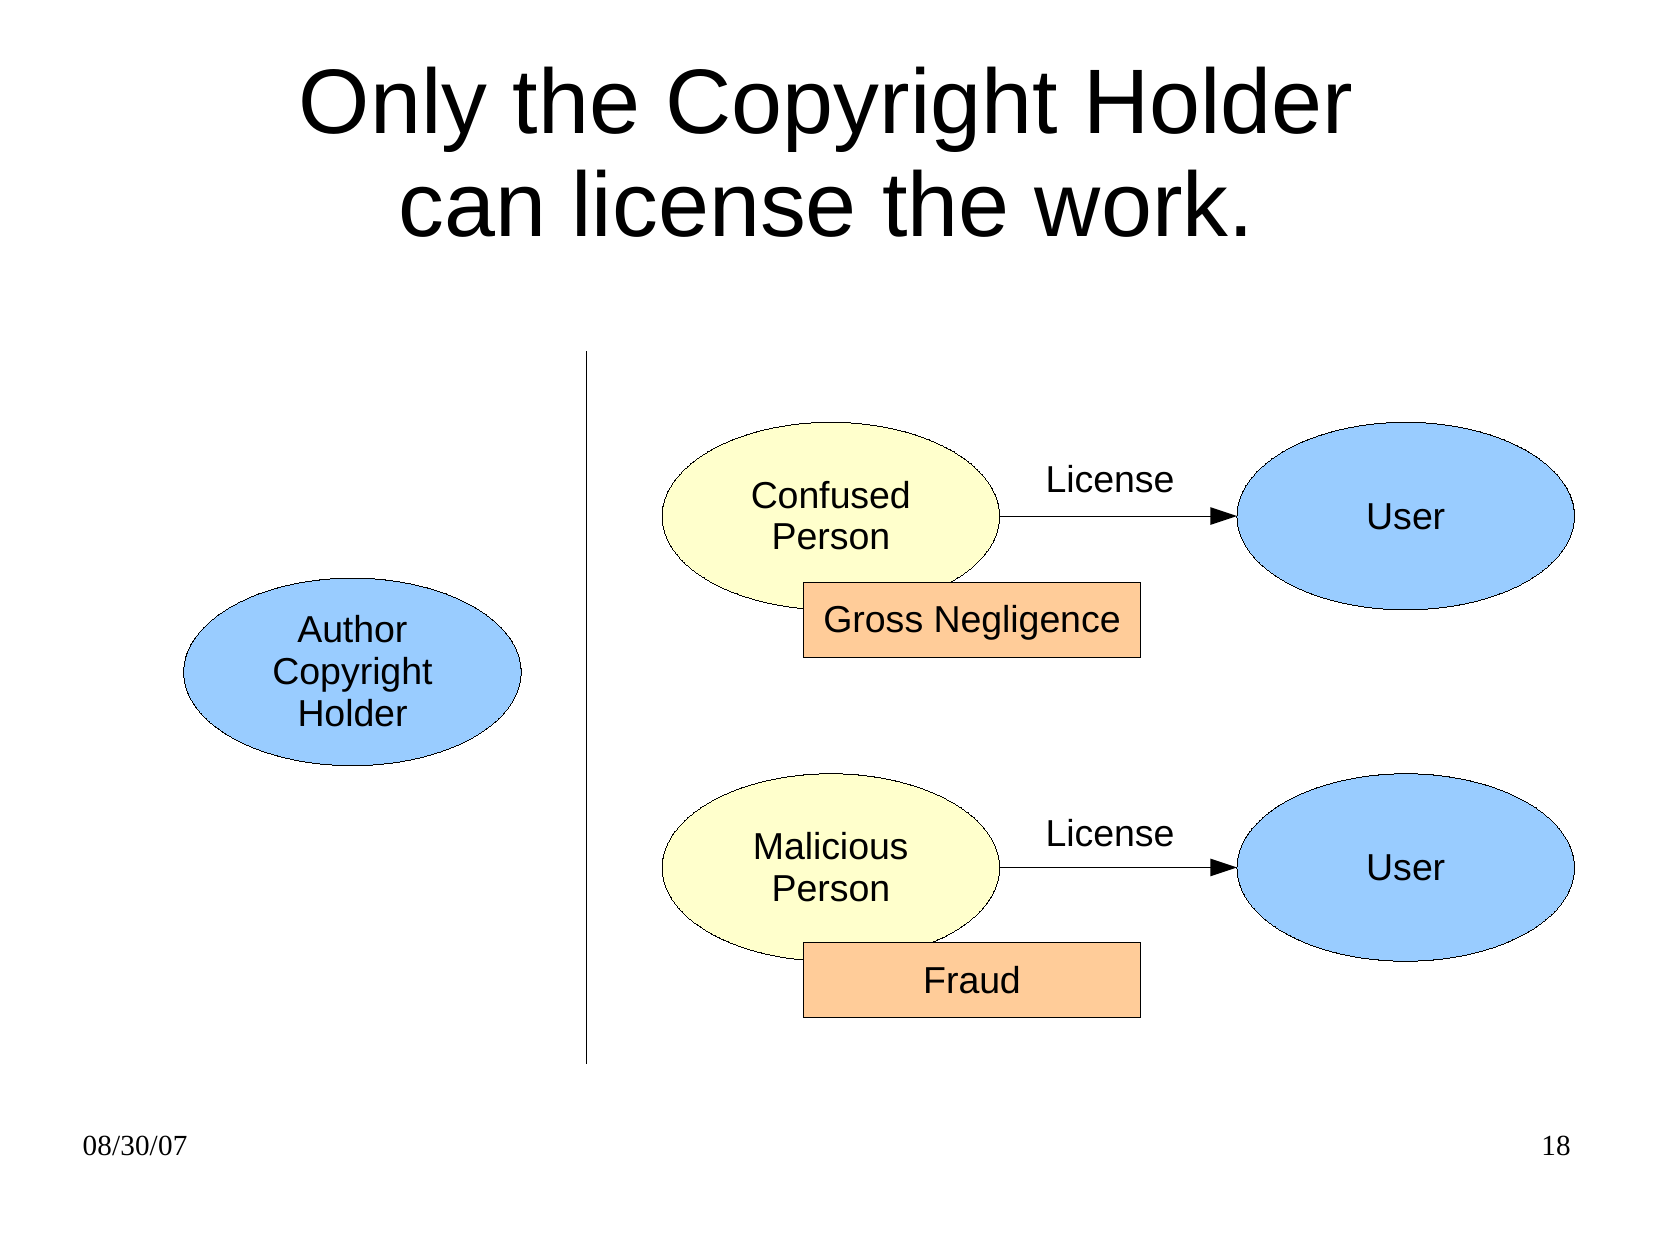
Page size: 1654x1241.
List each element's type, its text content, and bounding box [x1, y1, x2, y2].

text_box Author Copyright Holder [183, 578, 522, 766]
text_box Gross Negligence [803, 582, 1141, 658]
text_box Malicious Person [662, 773, 1000, 960]
text_box User [1236, 422, 1575, 610]
text_box License [1030, 805, 1190, 862]
text_box Fraud [803, 942, 1141, 1018]
text_box Confused Person [662, 422, 1000, 609]
title Only the Copyright Holder can license the work. [82, 49, 1571, 257]
text_box License [1030, 450, 1190, 508]
text_box User [1236, 773, 1575, 962]
